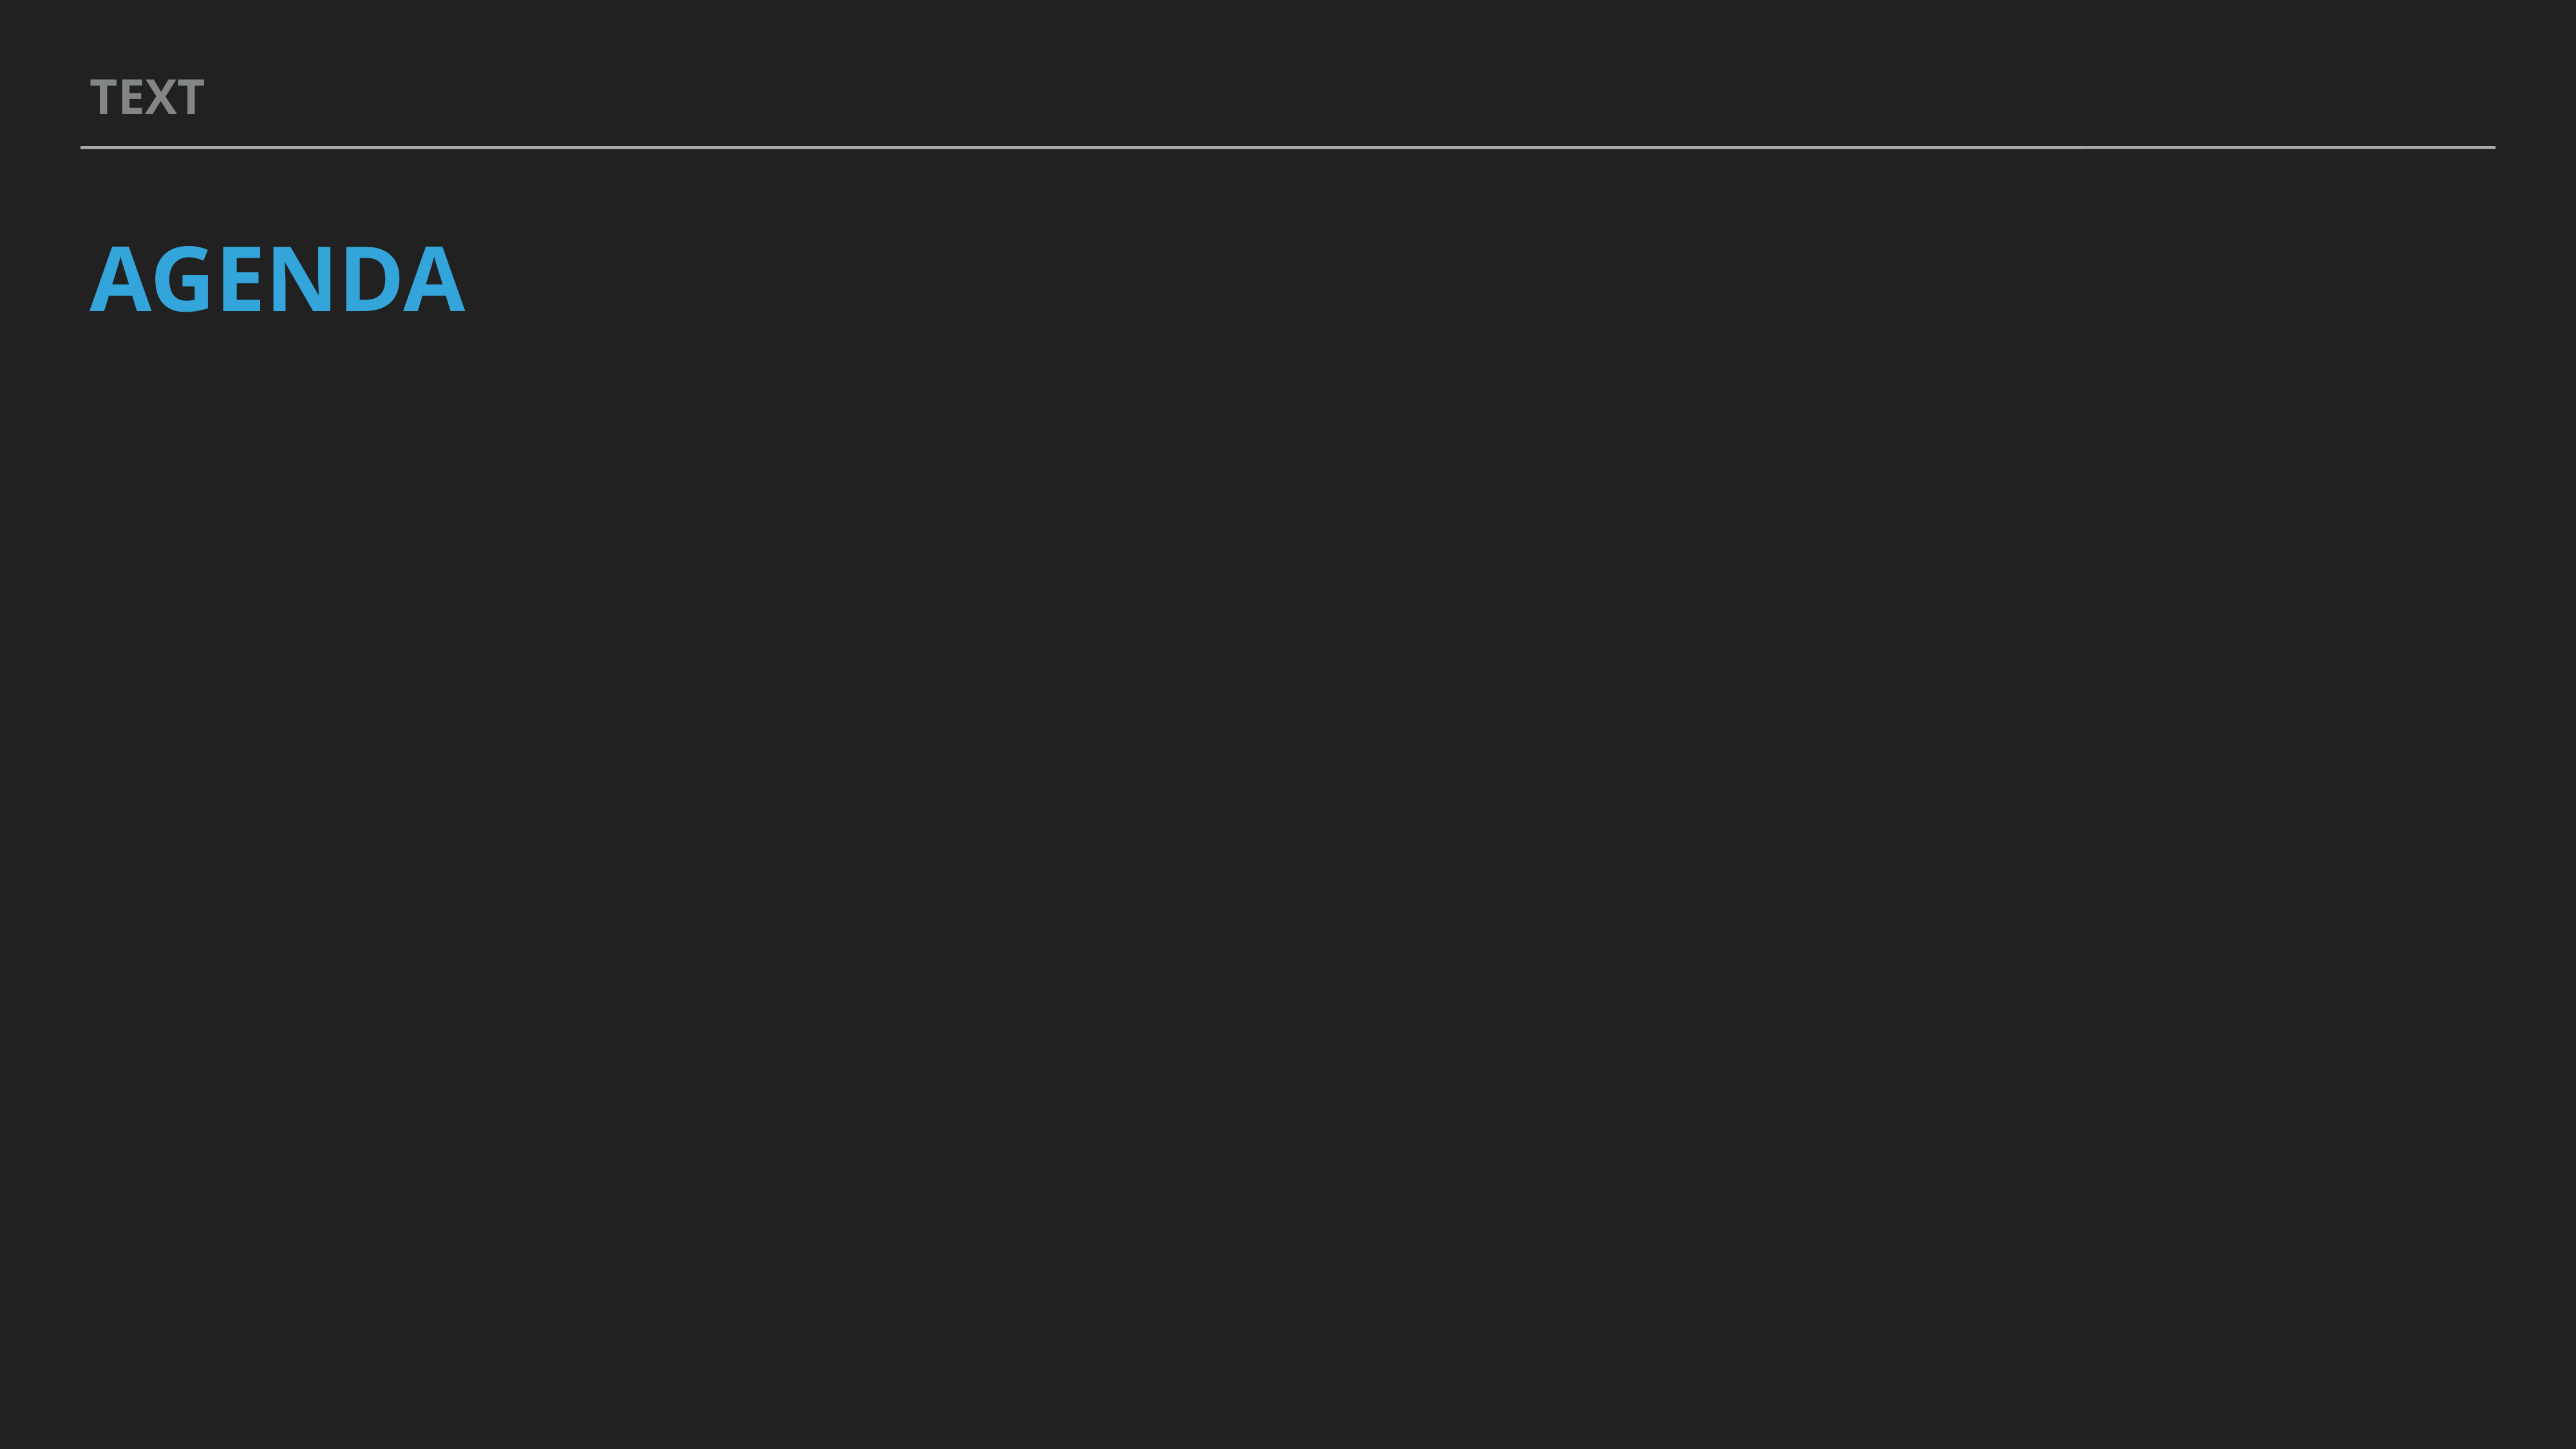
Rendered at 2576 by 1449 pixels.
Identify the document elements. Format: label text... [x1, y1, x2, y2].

text_box Agenda [80, 228, 2496, 336]
